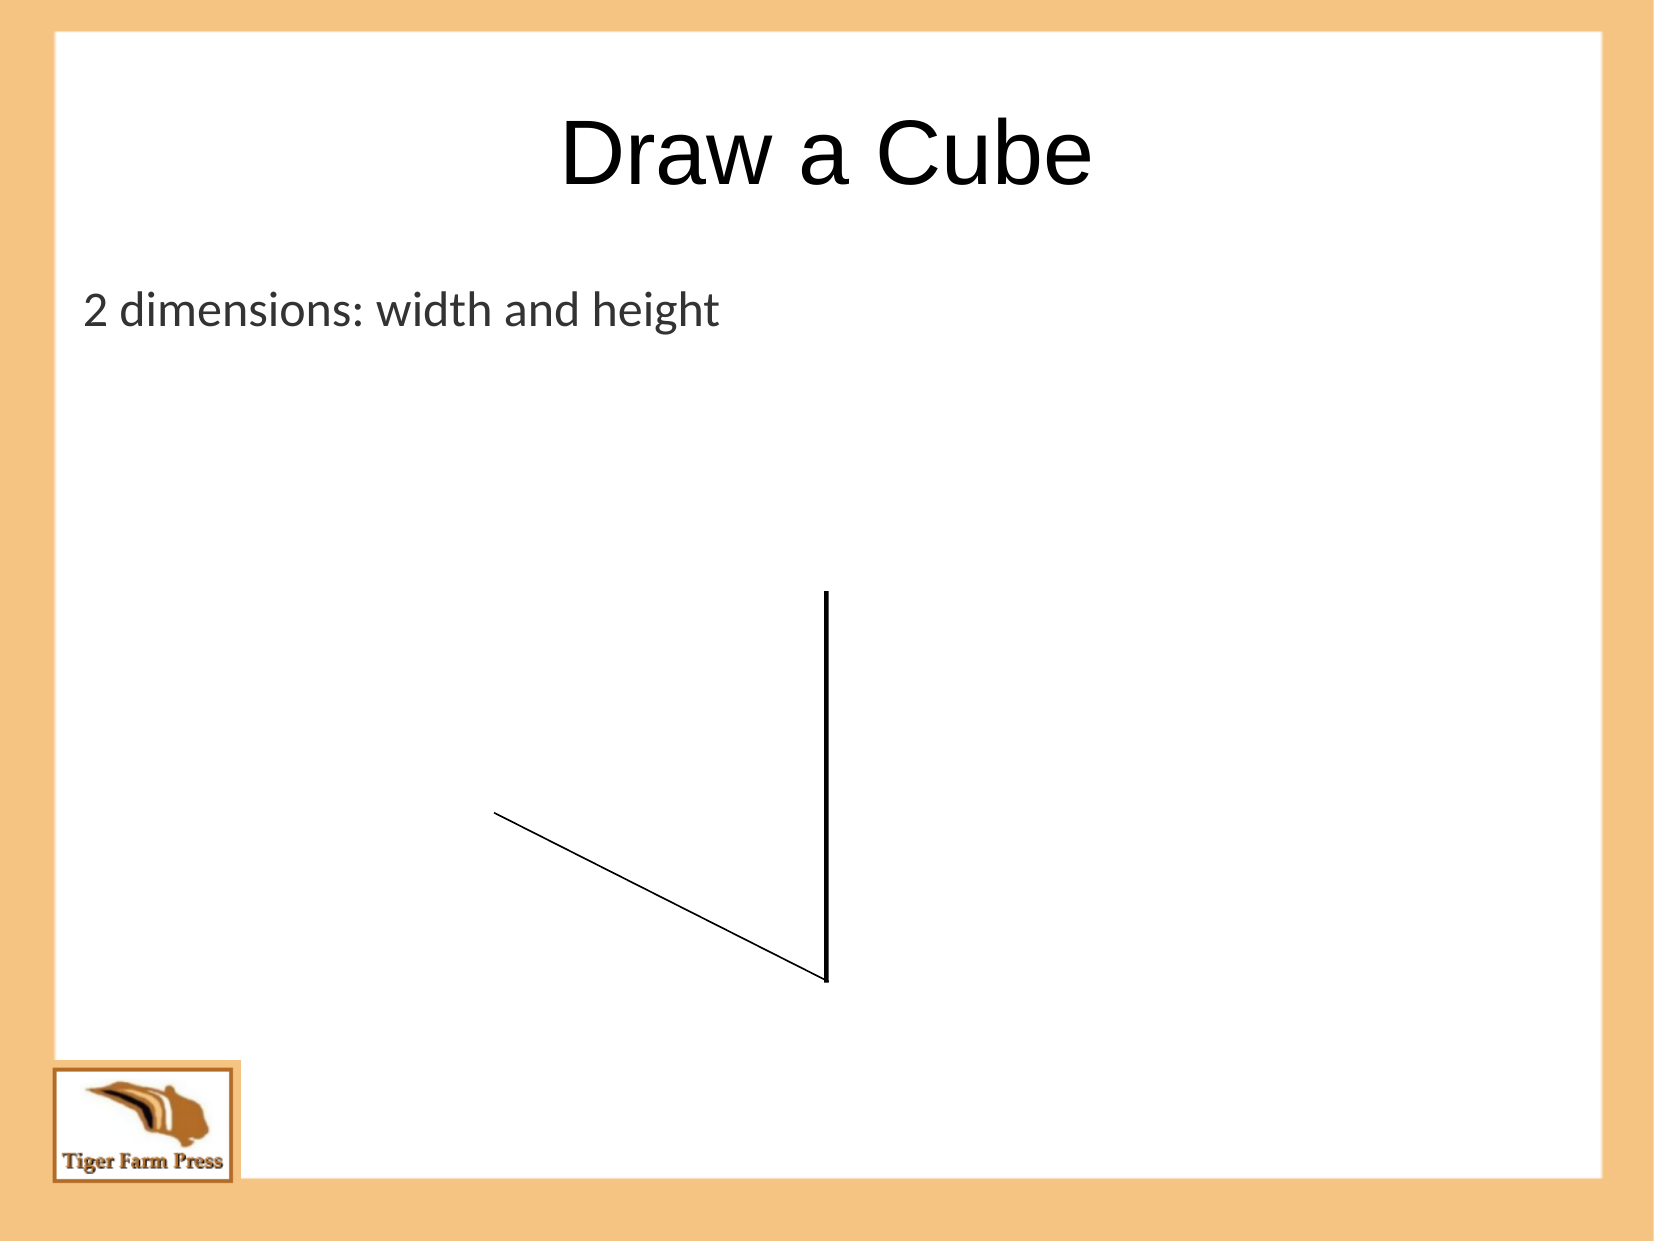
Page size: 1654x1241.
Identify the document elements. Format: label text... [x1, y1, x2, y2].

picture [0, 0, 1654, 1241]
title Draw a Cube [82, 49, 1572, 257]
list 2 dimensions: width and height [82, 290, 1572, 1109]
